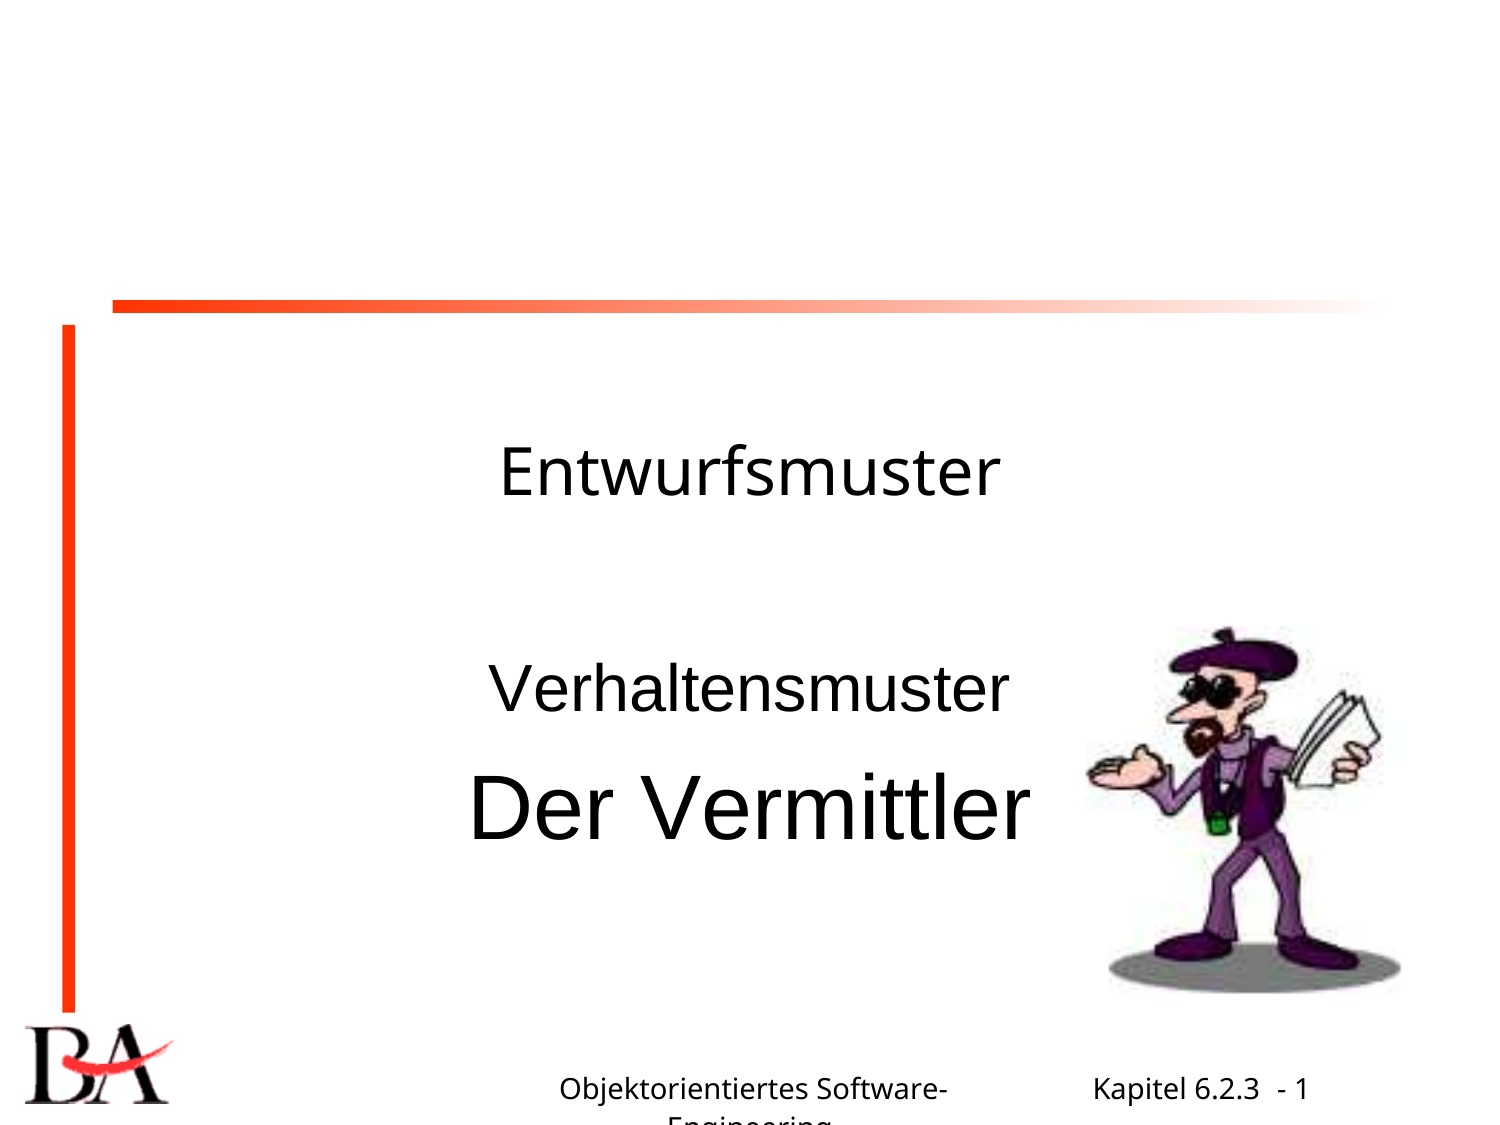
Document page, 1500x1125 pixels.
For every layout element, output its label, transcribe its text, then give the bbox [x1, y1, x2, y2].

picture [1050, 599, 1427, 1015]
title Entwurfsmuster [112, 374, 1388, 563]
subtitle Verhaltensmuster Der Vermittler [225, 637, 1050, 926]
picture [24, 1024, 175, 1104]
